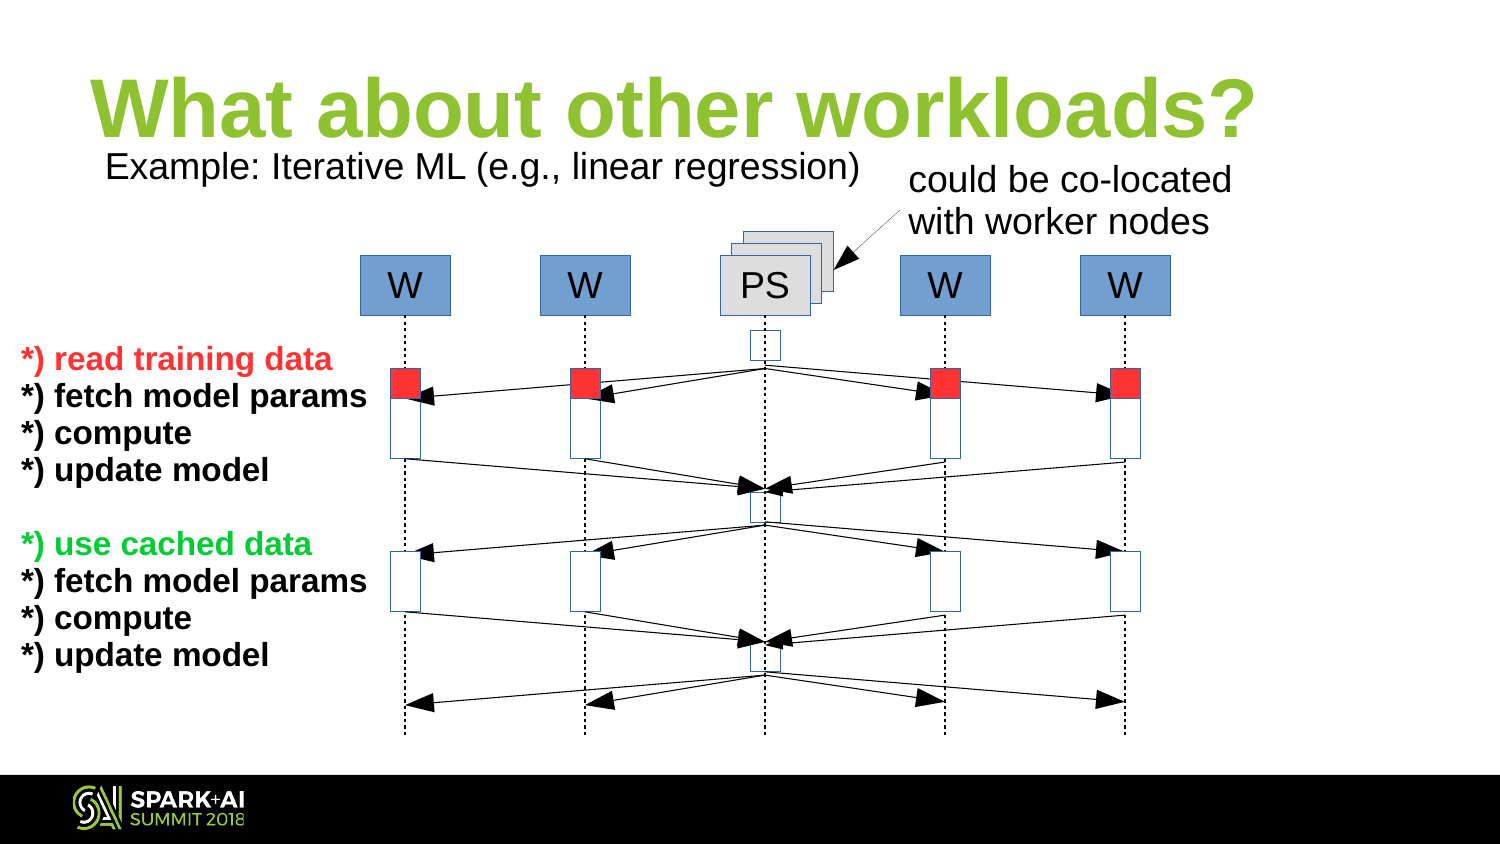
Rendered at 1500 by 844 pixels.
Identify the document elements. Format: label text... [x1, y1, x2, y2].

text_box [391, 551, 421, 612]
text_box *) read training data *) fetch model params *) compute *) update model *) use cached data *) fetch model params *) compute *) update model [6, 333, 391, 793]
text_box [1110, 368, 1141, 459]
text_box [1110, 551, 1141, 612]
text_box [750, 492, 781, 523]
text_box [930, 551, 961, 612]
text_box could be co-located with worker nodes [893, 150, 1258, 250]
text_box [750, 643, 781, 672]
text_box PS [720, 255, 811, 316]
text_box Example: Iterative ML (e.g., linear regression) [90, 138, 886, 237]
text_box W [900, 255, 991, 316]
text_box [570, 368, 601, 459]
text_box [731, 237, 834, 304]
text_box W [1080, 255, 1171, 316]
text_box [750, 330, 781, 361]
text_box [930, 368, 961, 459]
text_box [391, 368, 421, 459]
text_box [570, 551, 601, 612]
text_box W [540, 255, 631, 316]
text_box W [360, 255, 451, 316]
title What about other workloads? [75, 33, 1426, 175]
